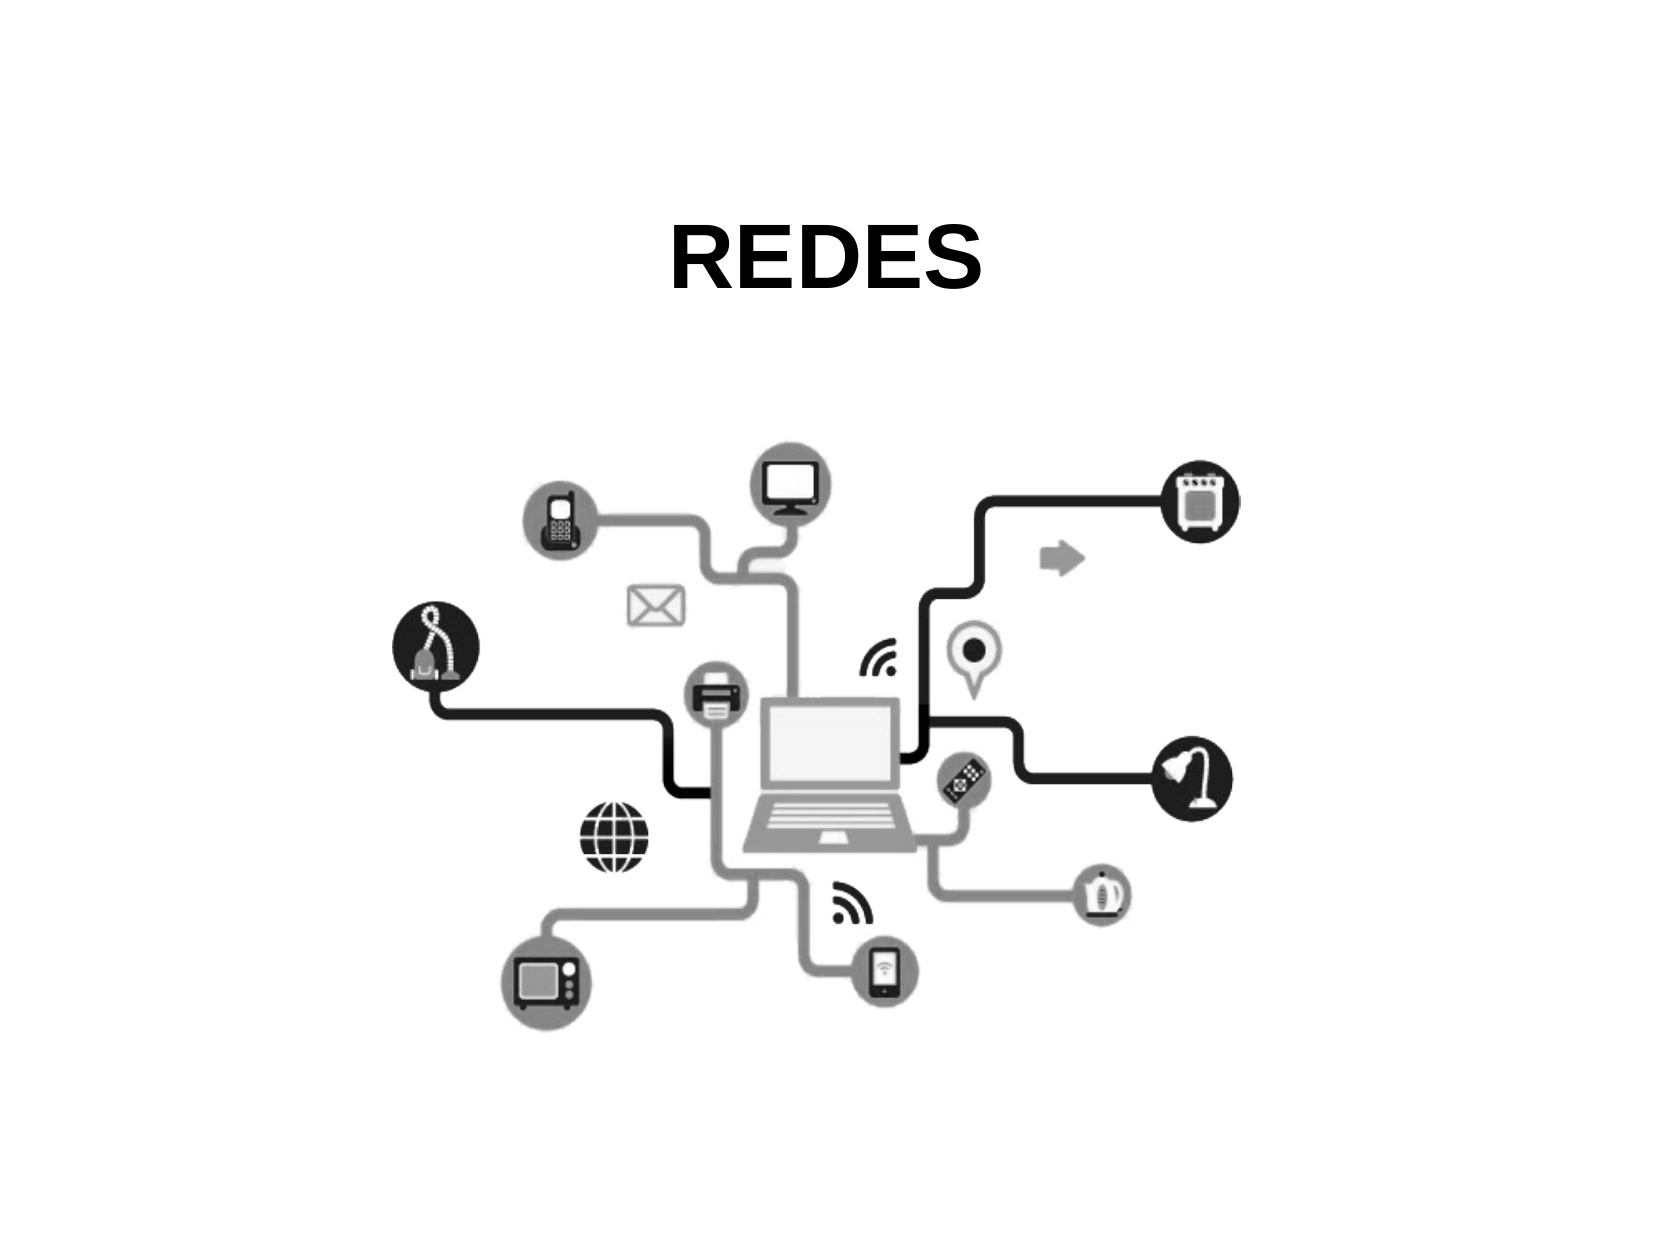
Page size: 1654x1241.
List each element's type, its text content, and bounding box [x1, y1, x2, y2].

picture [392, 425, 1241, 1040]
title REDES [82, 153, 1571, 361]
